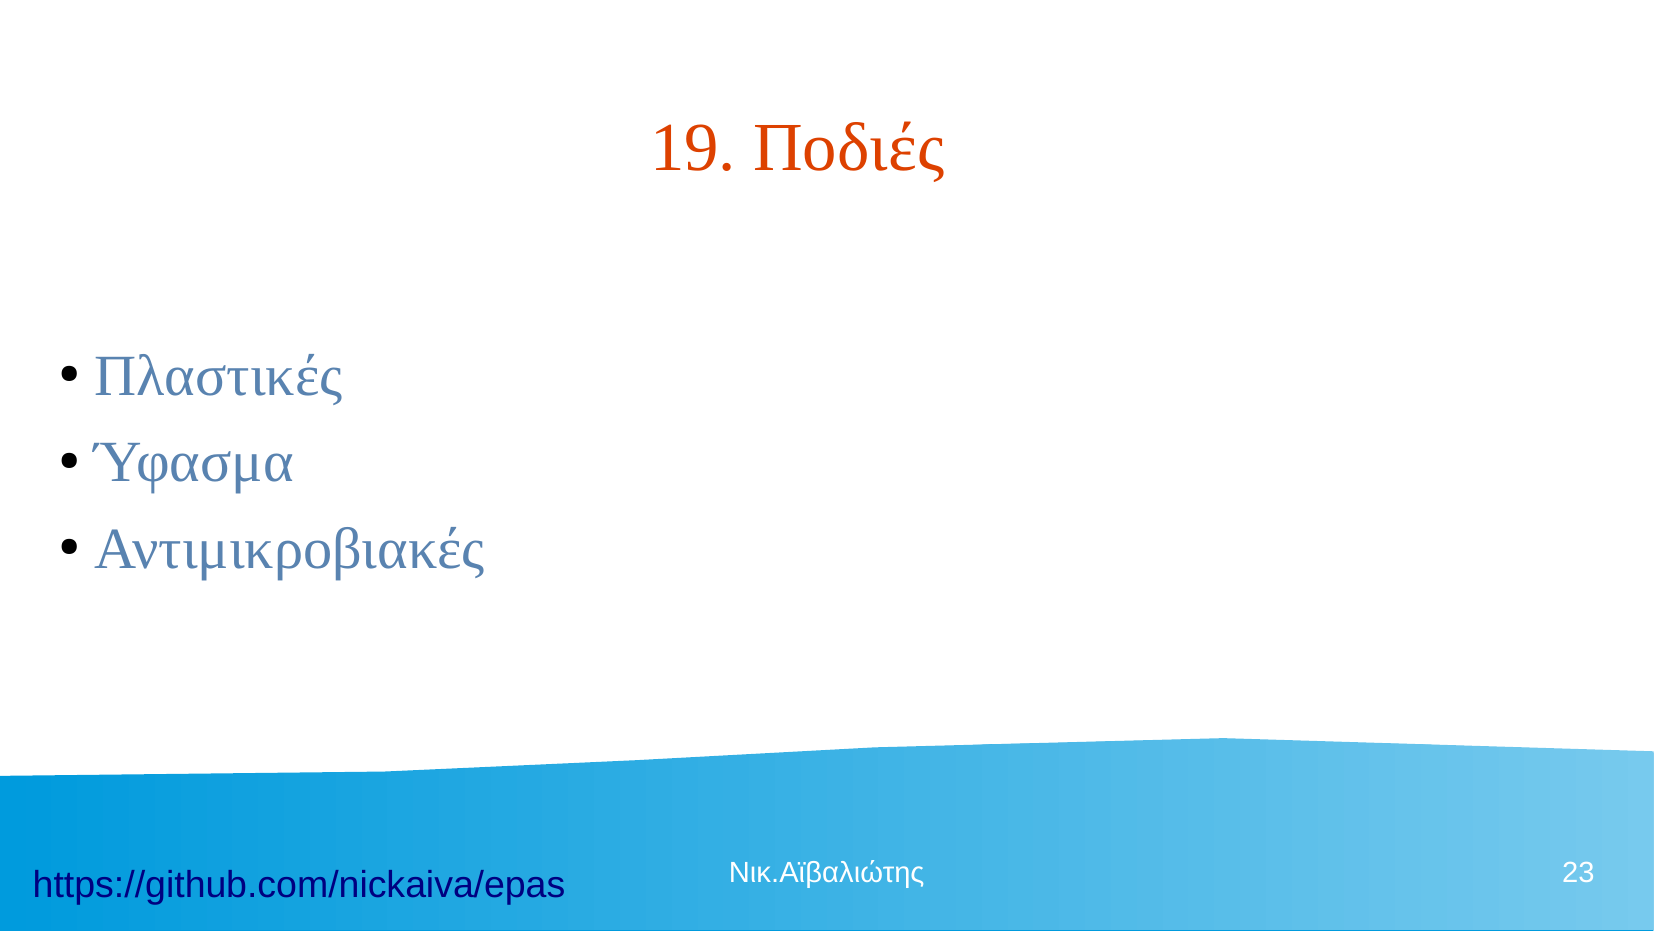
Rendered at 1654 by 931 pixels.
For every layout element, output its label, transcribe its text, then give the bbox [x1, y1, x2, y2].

list Πλαστικές Ύφασμα Αντιμικροβιακές [59, 265, 1595, 739]
title 19. Ποδιές [59, 59, 1536, 237]
